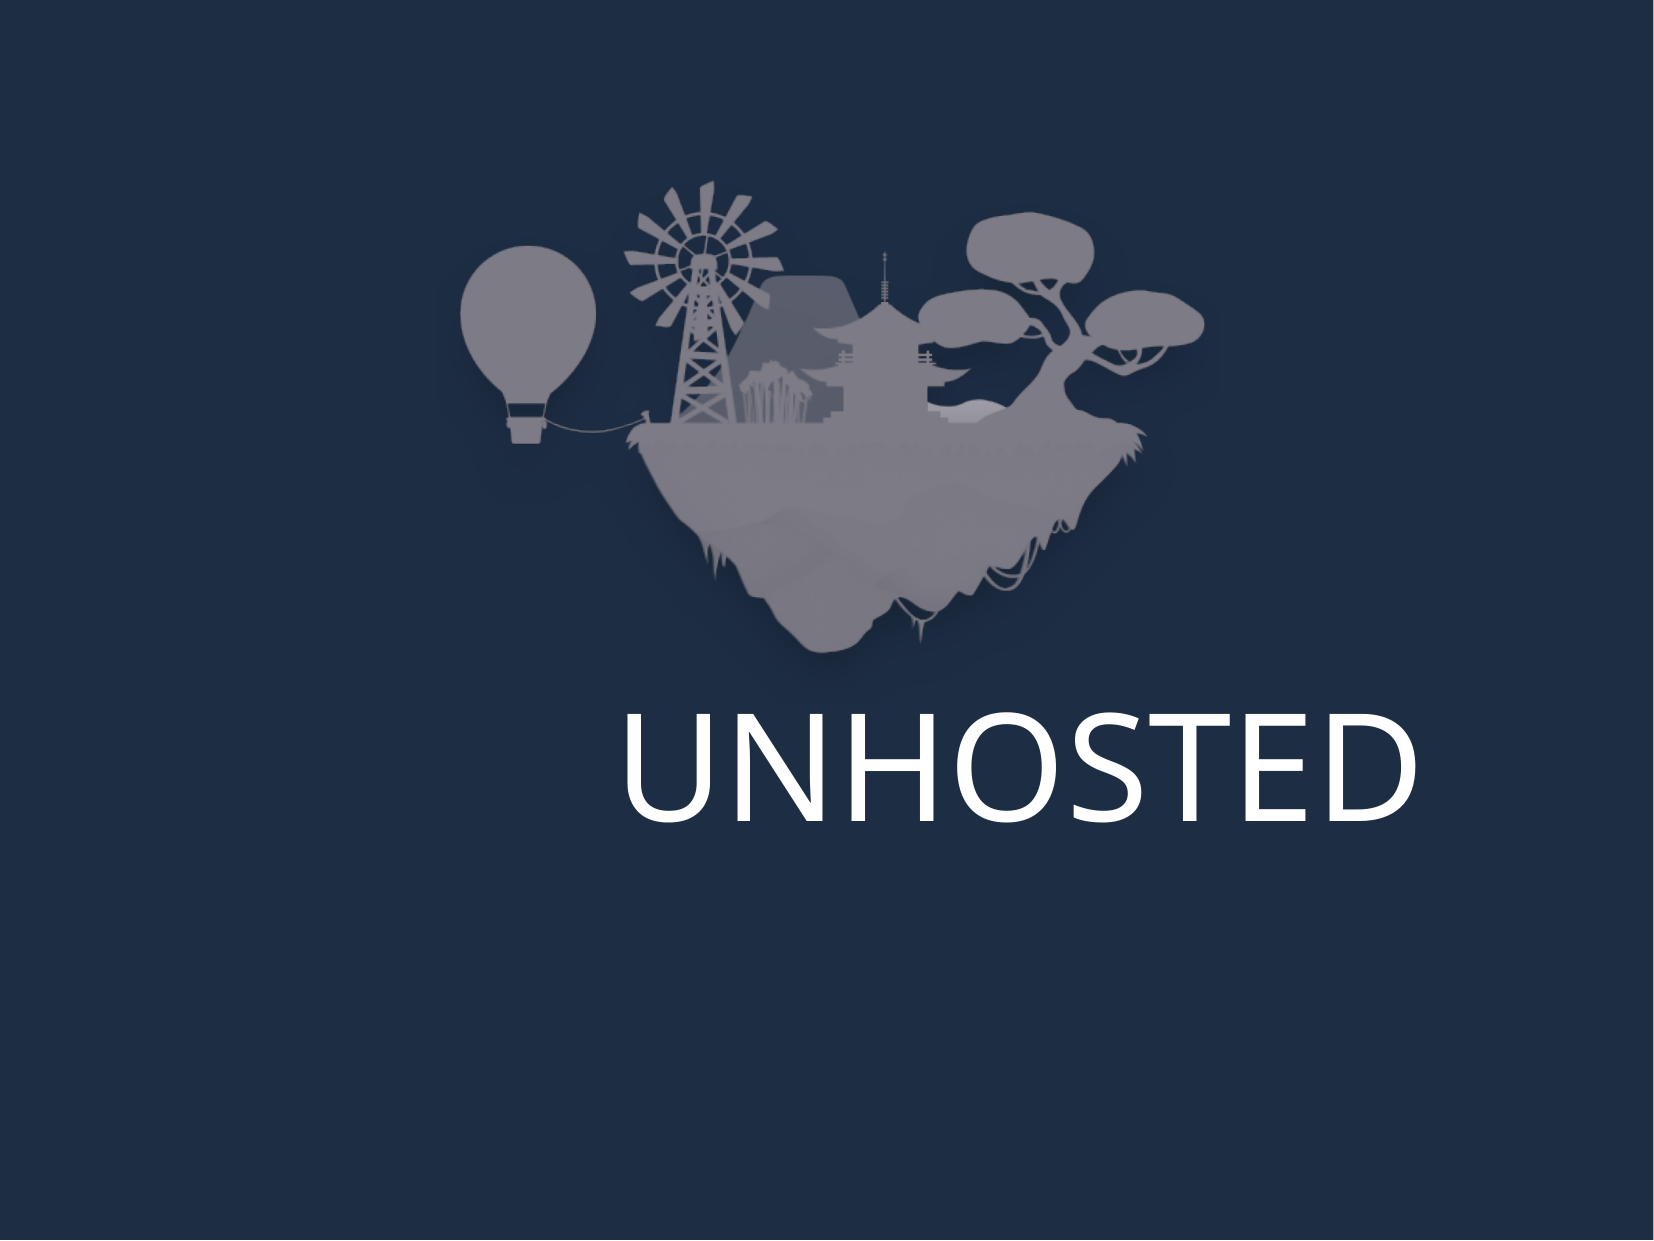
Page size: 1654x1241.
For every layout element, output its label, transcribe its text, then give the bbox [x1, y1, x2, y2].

picture [437, 180, 1219, 704]
text_box UNHOSTED [599, 653, 1055, 846]
